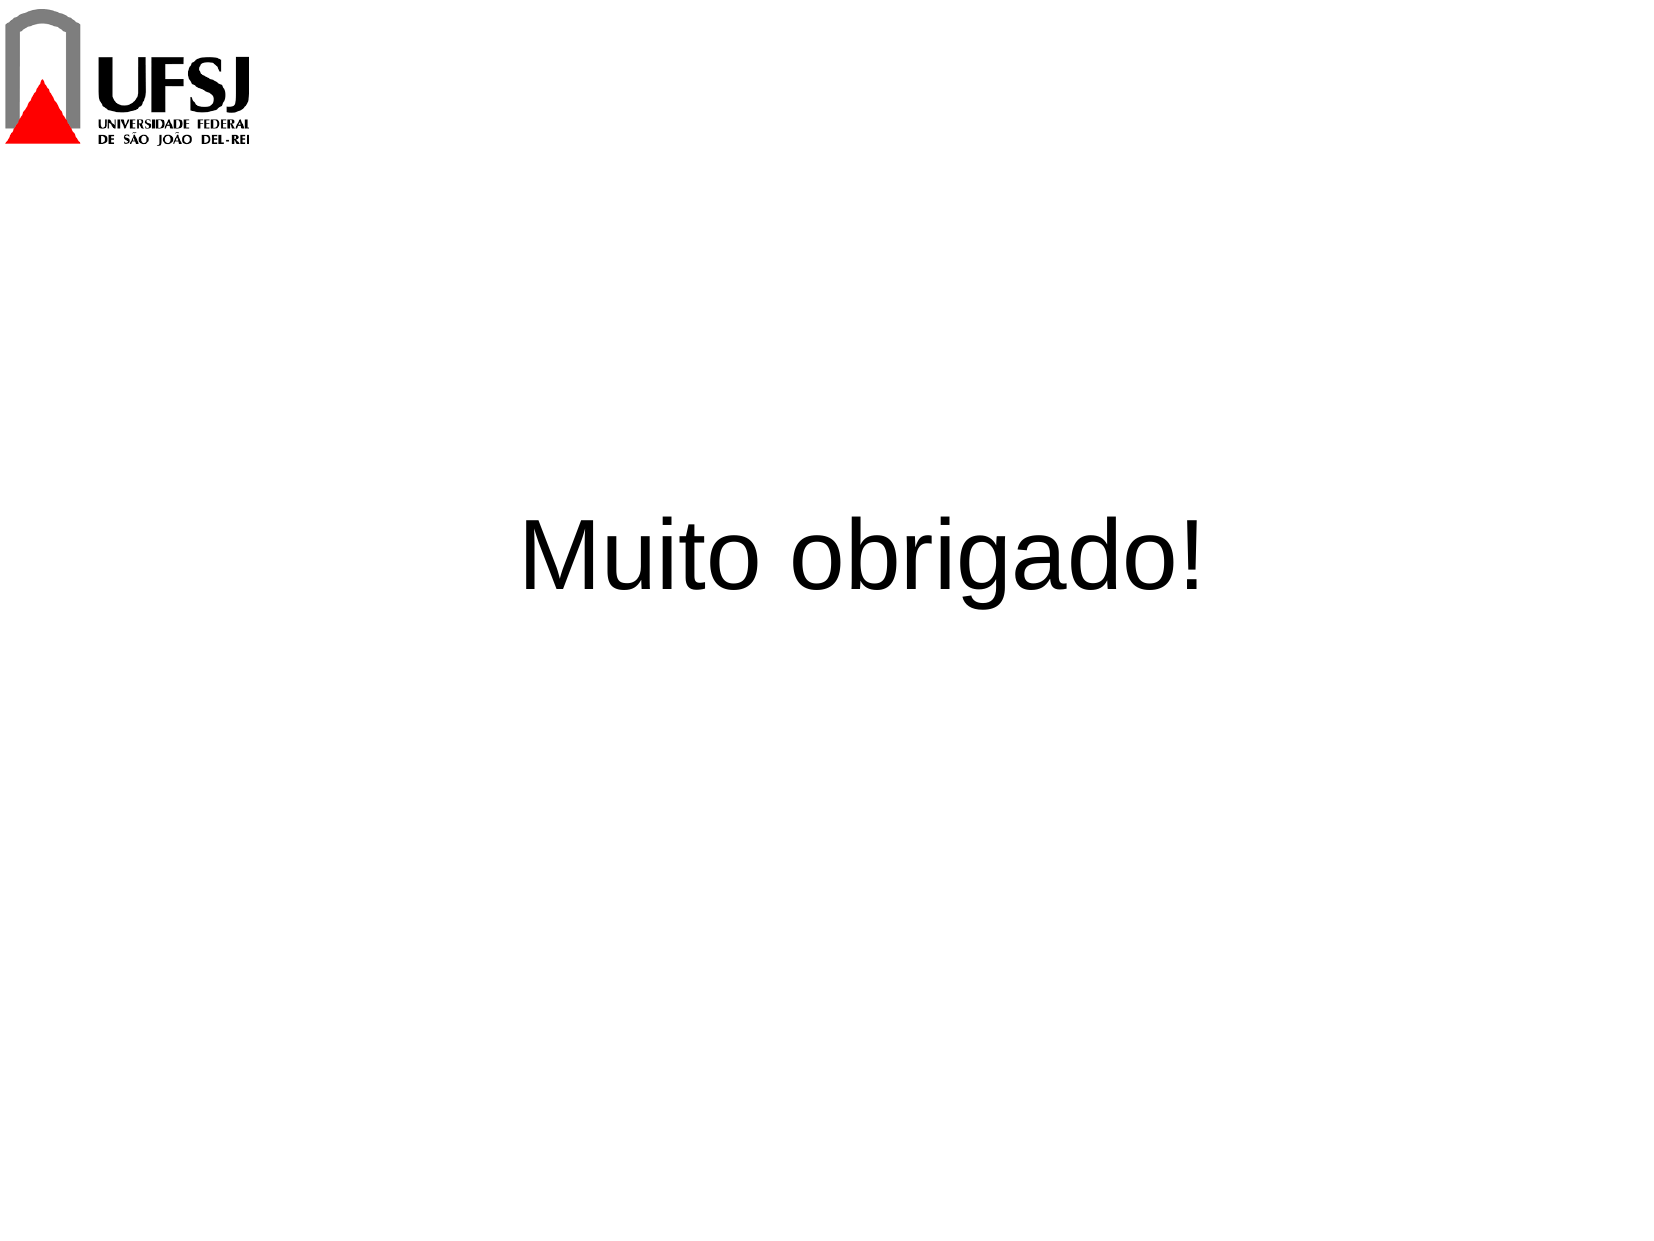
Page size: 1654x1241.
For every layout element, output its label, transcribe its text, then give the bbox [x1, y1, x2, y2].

picture [5, 9, 249, 146]
list Muito obrigado! [82, 290, 1571, 1010]
